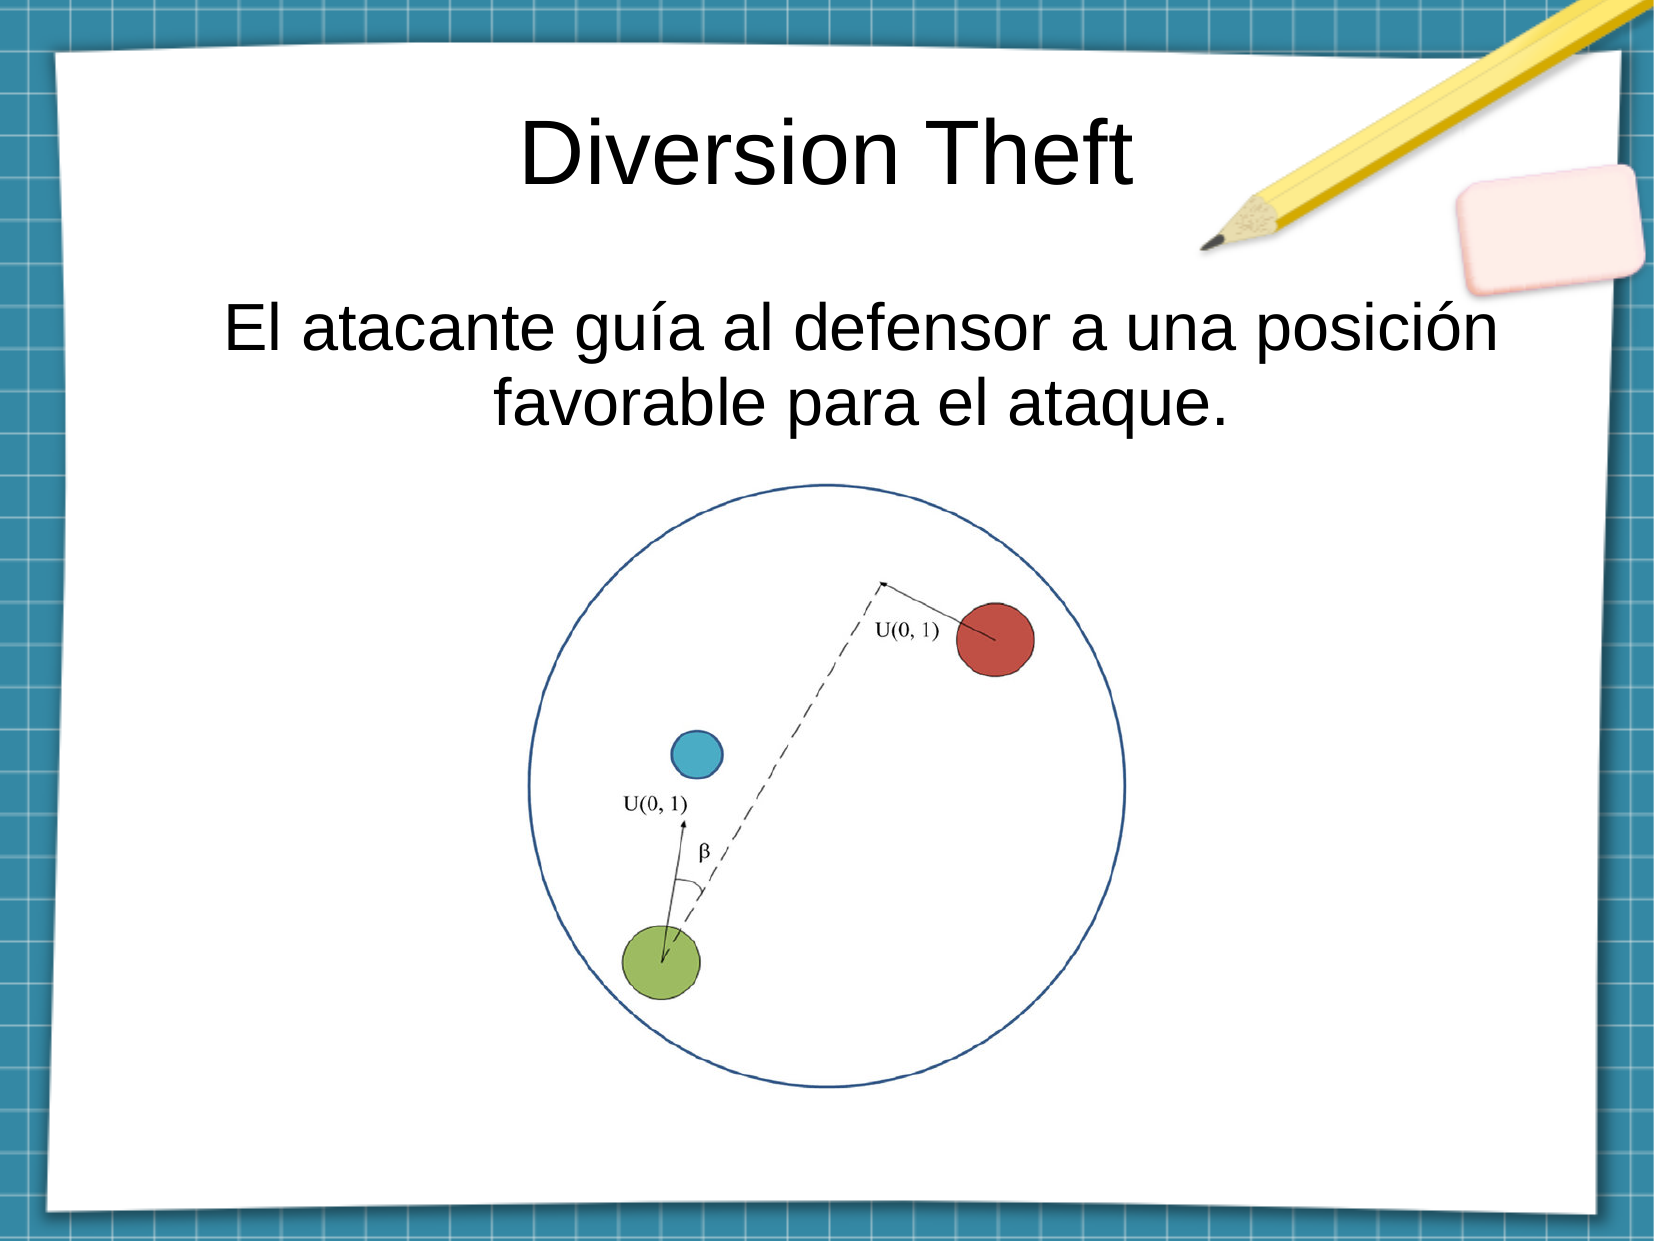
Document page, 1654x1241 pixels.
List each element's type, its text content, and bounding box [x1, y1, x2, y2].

list El atacante guía al defensor a una posición favorable para el ataque. [82, 290, 1571, 451]
title Diversion Theft [82, 49, 1571, 257]
picture [0, 0, 1654, 1241]
